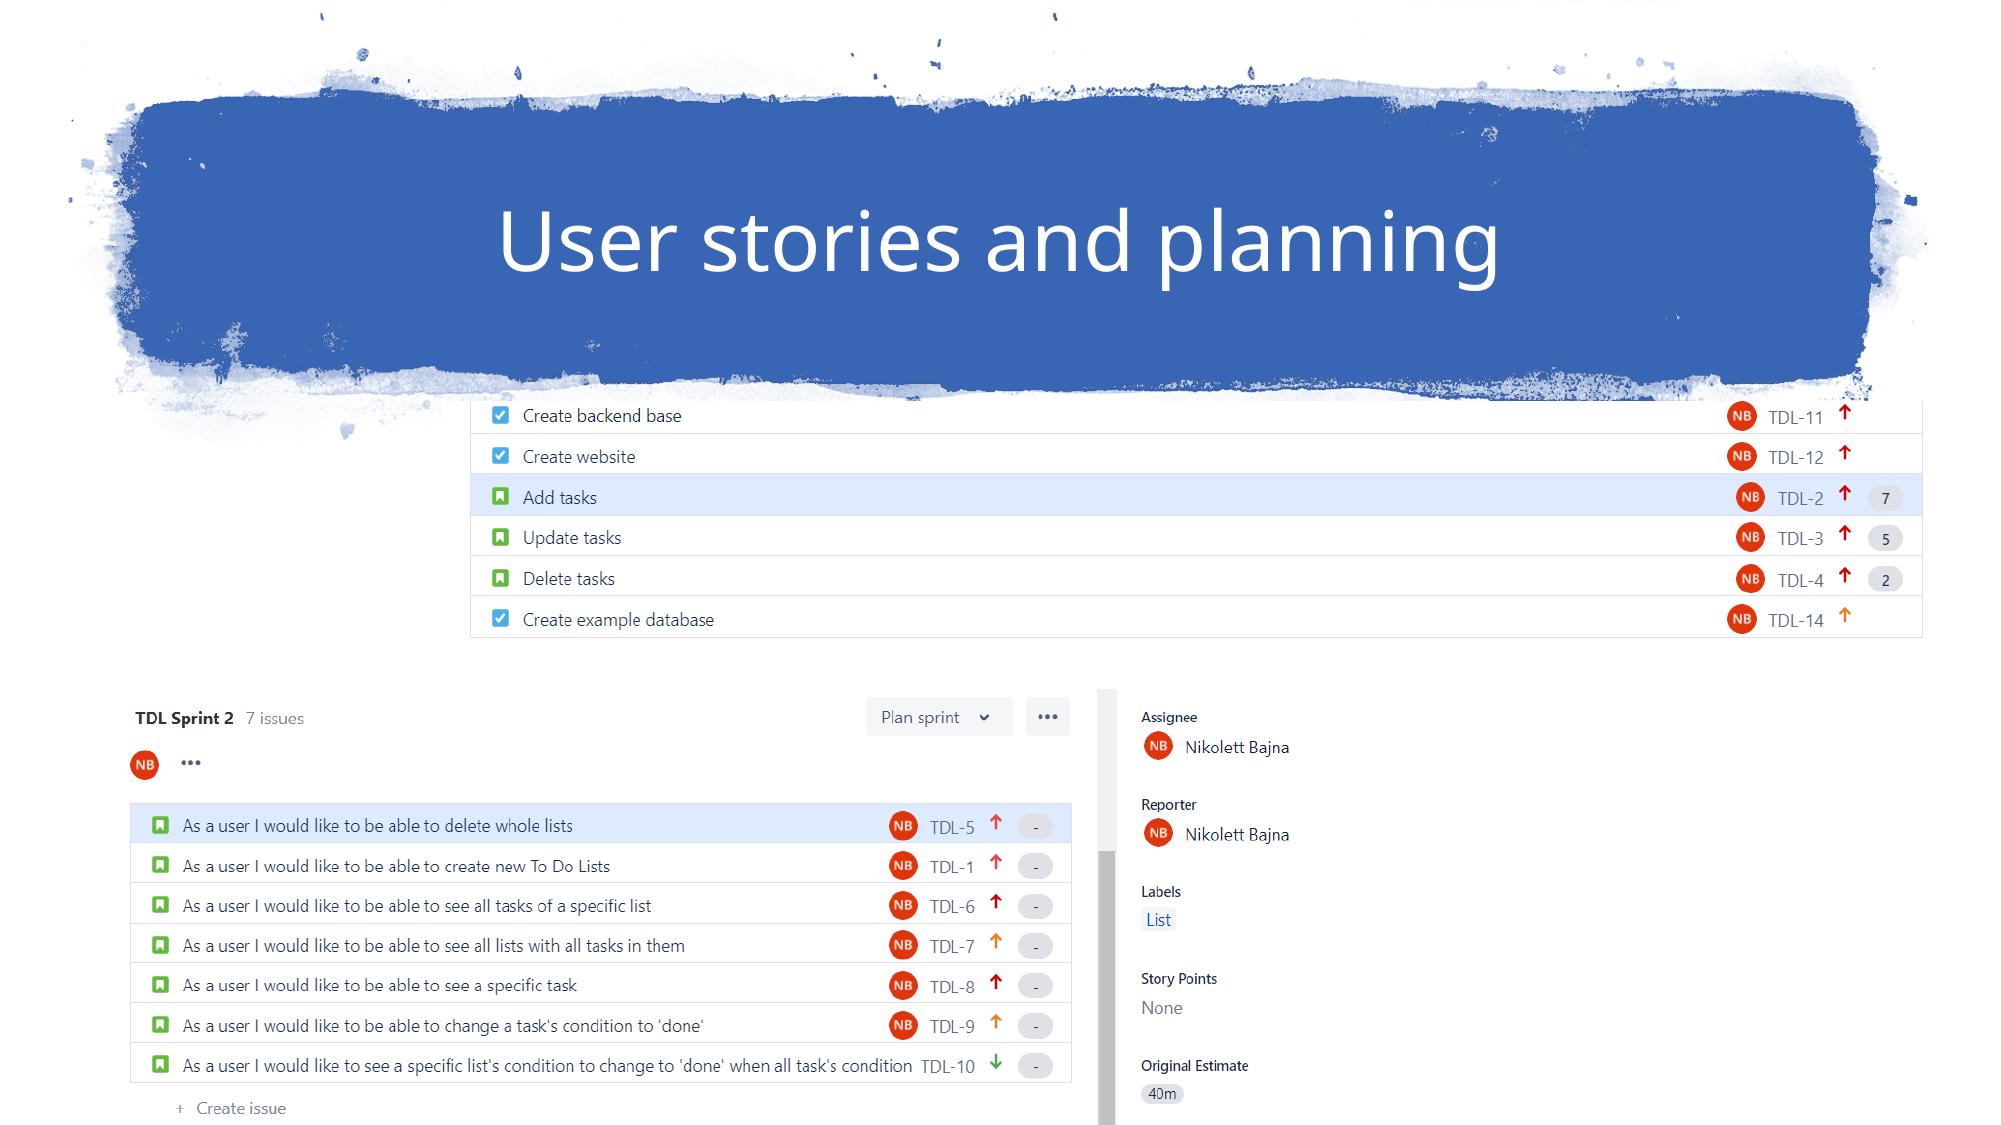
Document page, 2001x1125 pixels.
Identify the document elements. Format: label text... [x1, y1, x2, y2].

picture [0, 0, 2000, 1125]
title User stories and planning [193, 135, 1807, 354]
